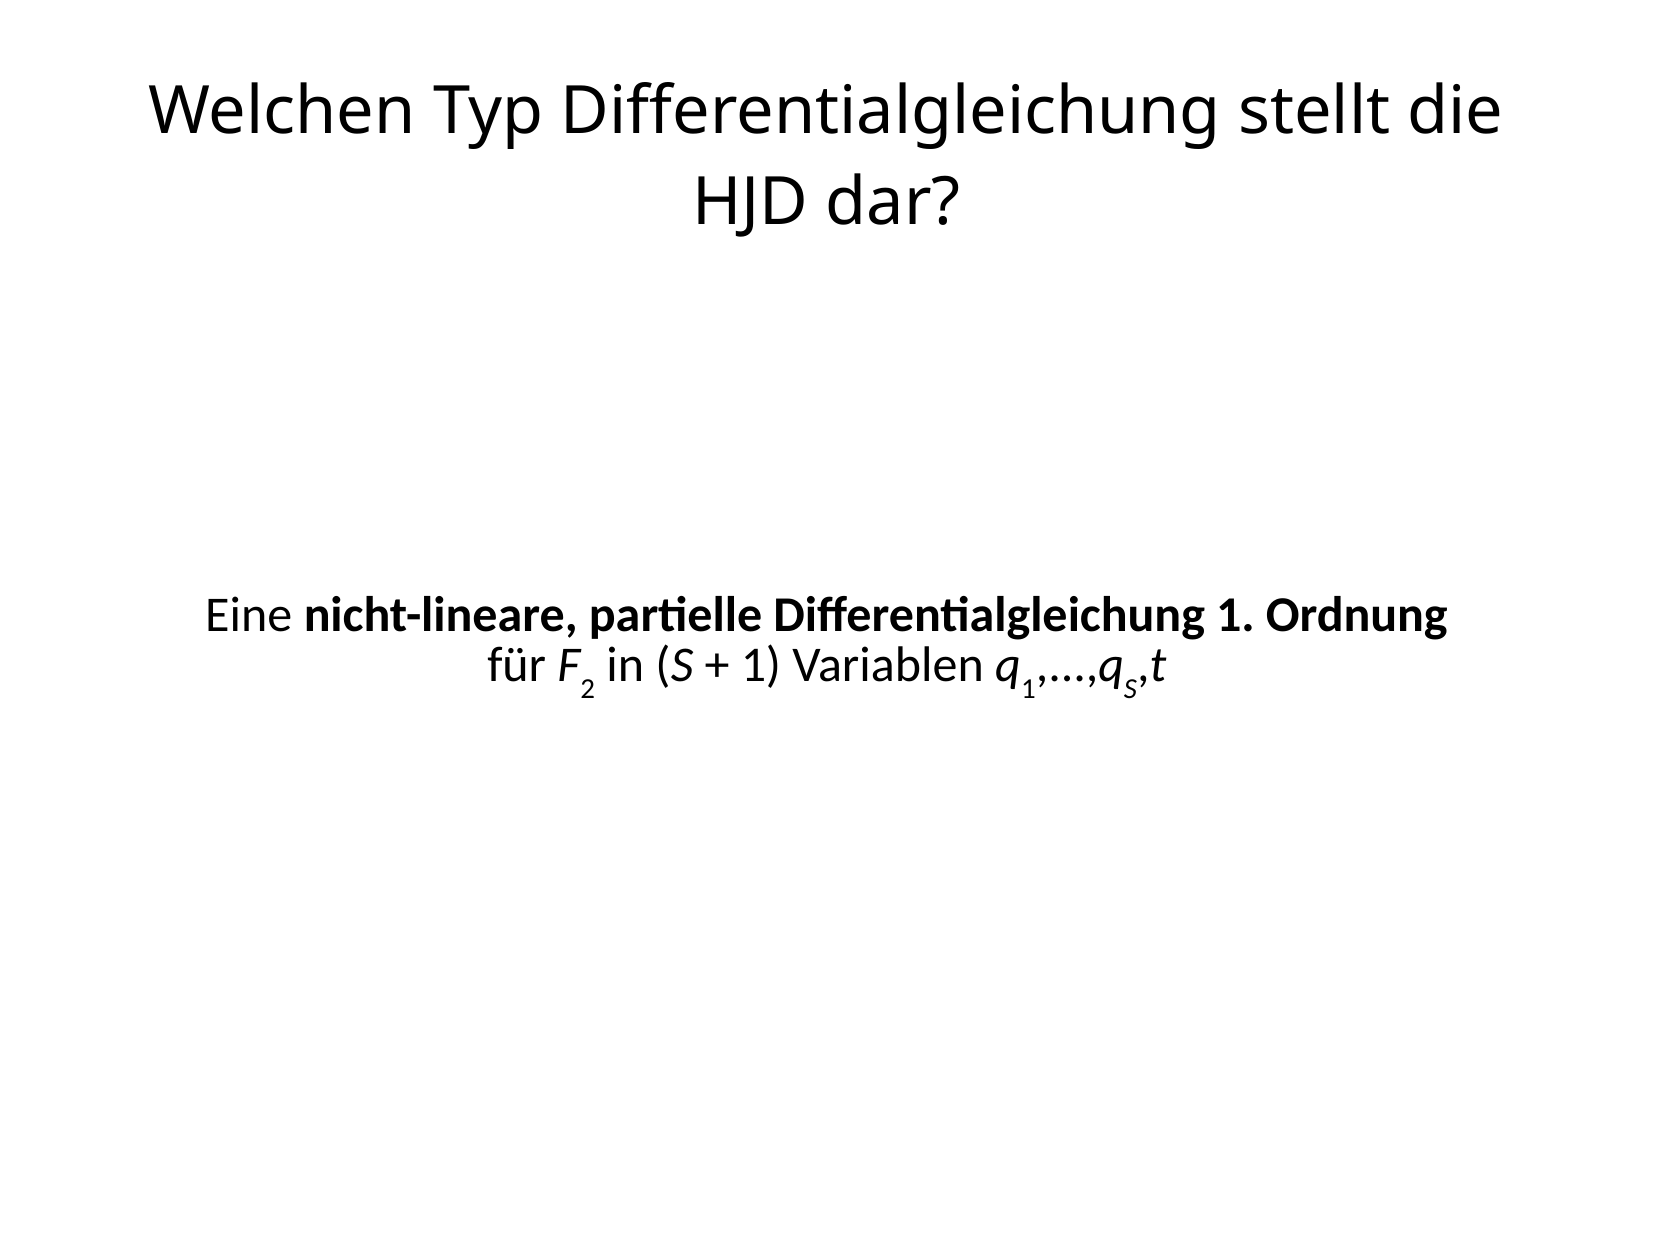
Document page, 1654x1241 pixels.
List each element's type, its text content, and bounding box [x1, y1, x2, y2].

title Welchen Typ Differentialgleichung stellt die HJD dar? [82, 49, 1571, 257]
subtitle Eine nicht-lineare, partielle Differentialgleichung 1. Ordnung für F2 in (S + 1) Variablen q1,...,qS,t [82, 290, 1571, 1010]
